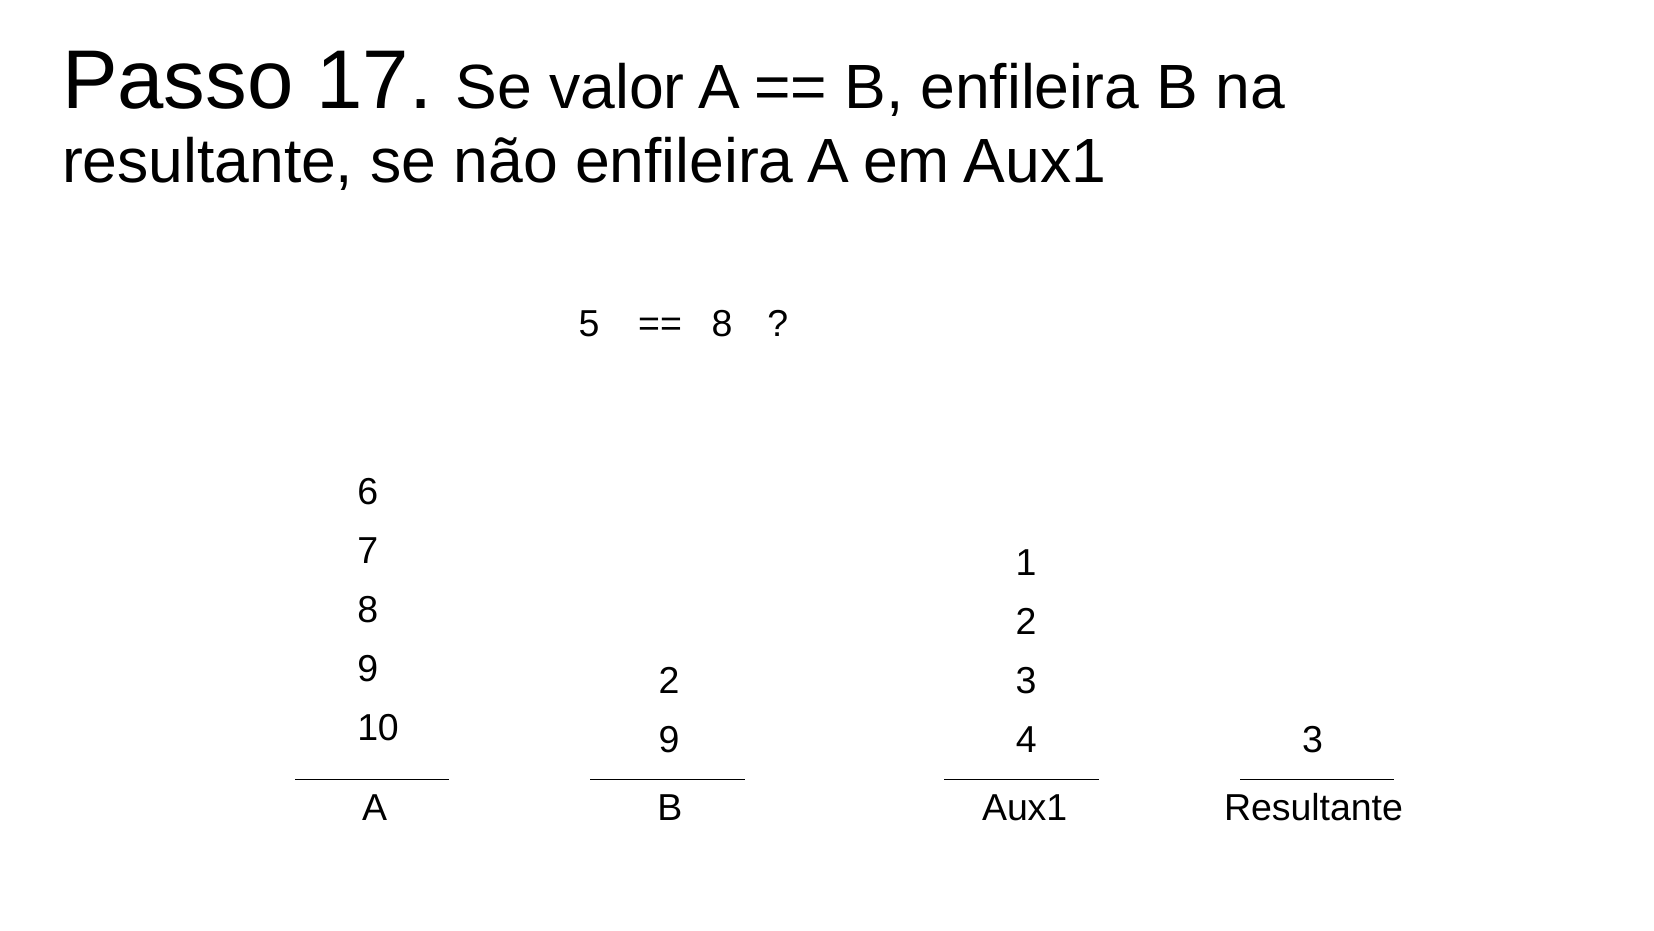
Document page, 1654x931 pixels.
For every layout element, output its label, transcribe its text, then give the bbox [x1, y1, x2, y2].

text_box 10 [342, 699, 426, 756]
text_box Resultante [1209, 779, 1418, 837]
text_box Aux1 [967, 780, 1083, 837]
text_box 5 [563, 295, 615, 353]
text_box == [623, 295, 697, 353]
text_box ? [752, 295, 804, 353]
text_box 9 [342, 640, 393, 697]
text_box 8 [342, 580, 393, 638]
text_box 3 [1287, 710, 1338, 768]
text_box A [347, 779, 508, 837]
text_box 2 [1000, 592, 1052, 650]
text_box 8 [697, 295, 748, 353]
text_box 4 [1000, 710, 1052, 768]
text_box 6 [342, 462, 393, 520]
text_box Passo 17. Se valor A == B, enfileira B na resultante, se não enfileira A em Aux1 [47, 25, 1607, 274]
text_box B [642, 780, 698, 837]
text_box 3 [1000, 651, 1052, 709]
text_box 2 [643, 651, 695, 709]
text_box 7 [342, 521, 393, 579]
text_box 9 [643, 710, 695, 768]
text_box 1 [1000, 533, 1052, 591]
